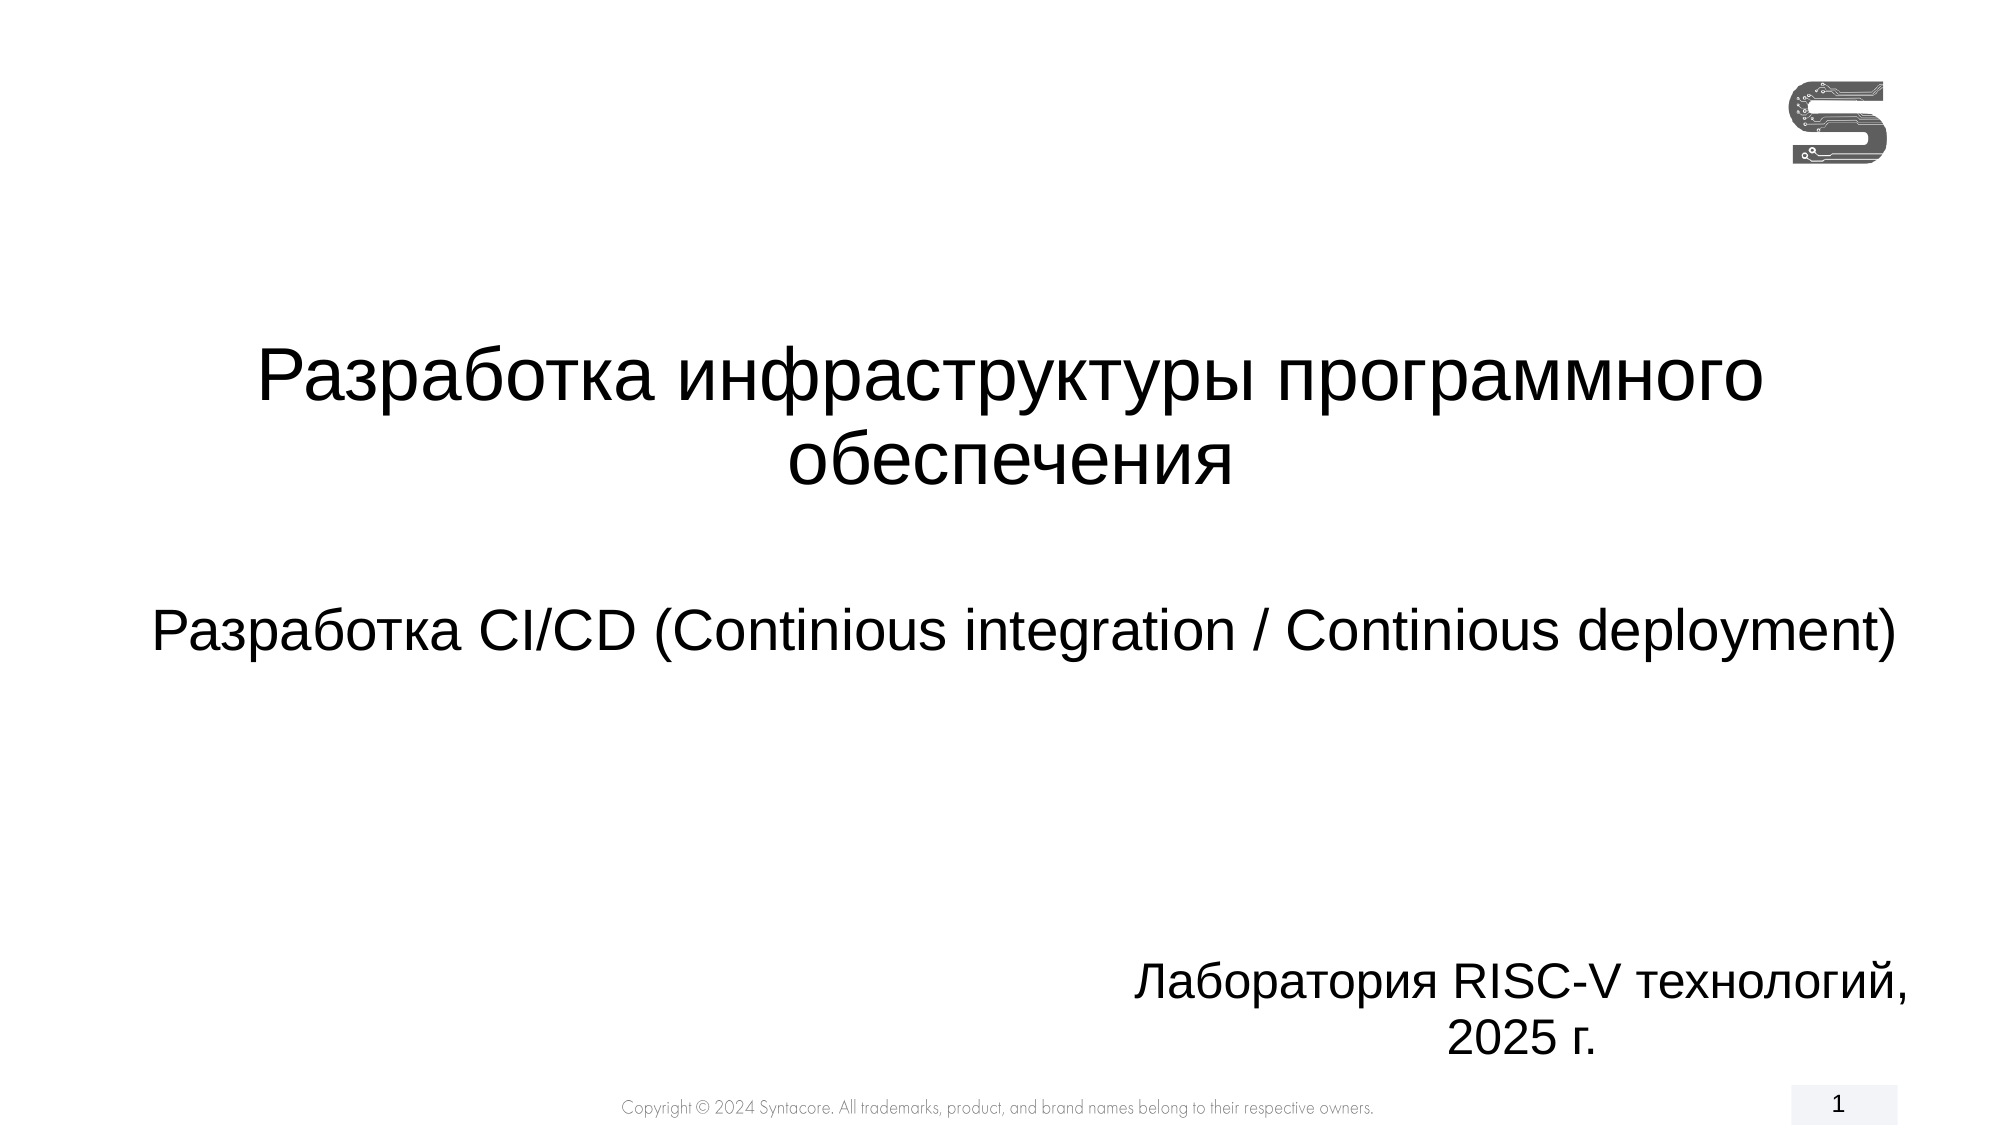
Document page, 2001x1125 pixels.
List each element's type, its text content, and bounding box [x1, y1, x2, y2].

picture [621, 1094, 1381, 1119]
text_box Лаборатория RISC-V технологий, 2025 г. [1078, 946, 1966, 1073]
picture [1788, 81, 1887, 164]
text_box Разработка инфраструктуры программного обеспечения [103, 324, 1920, 508]
text_box Разработка CI/CD (Continious integration / Continious deployment) [118, 590, 1935, 680]
text_box <number> [1817, 1082, 1961, 1125]
